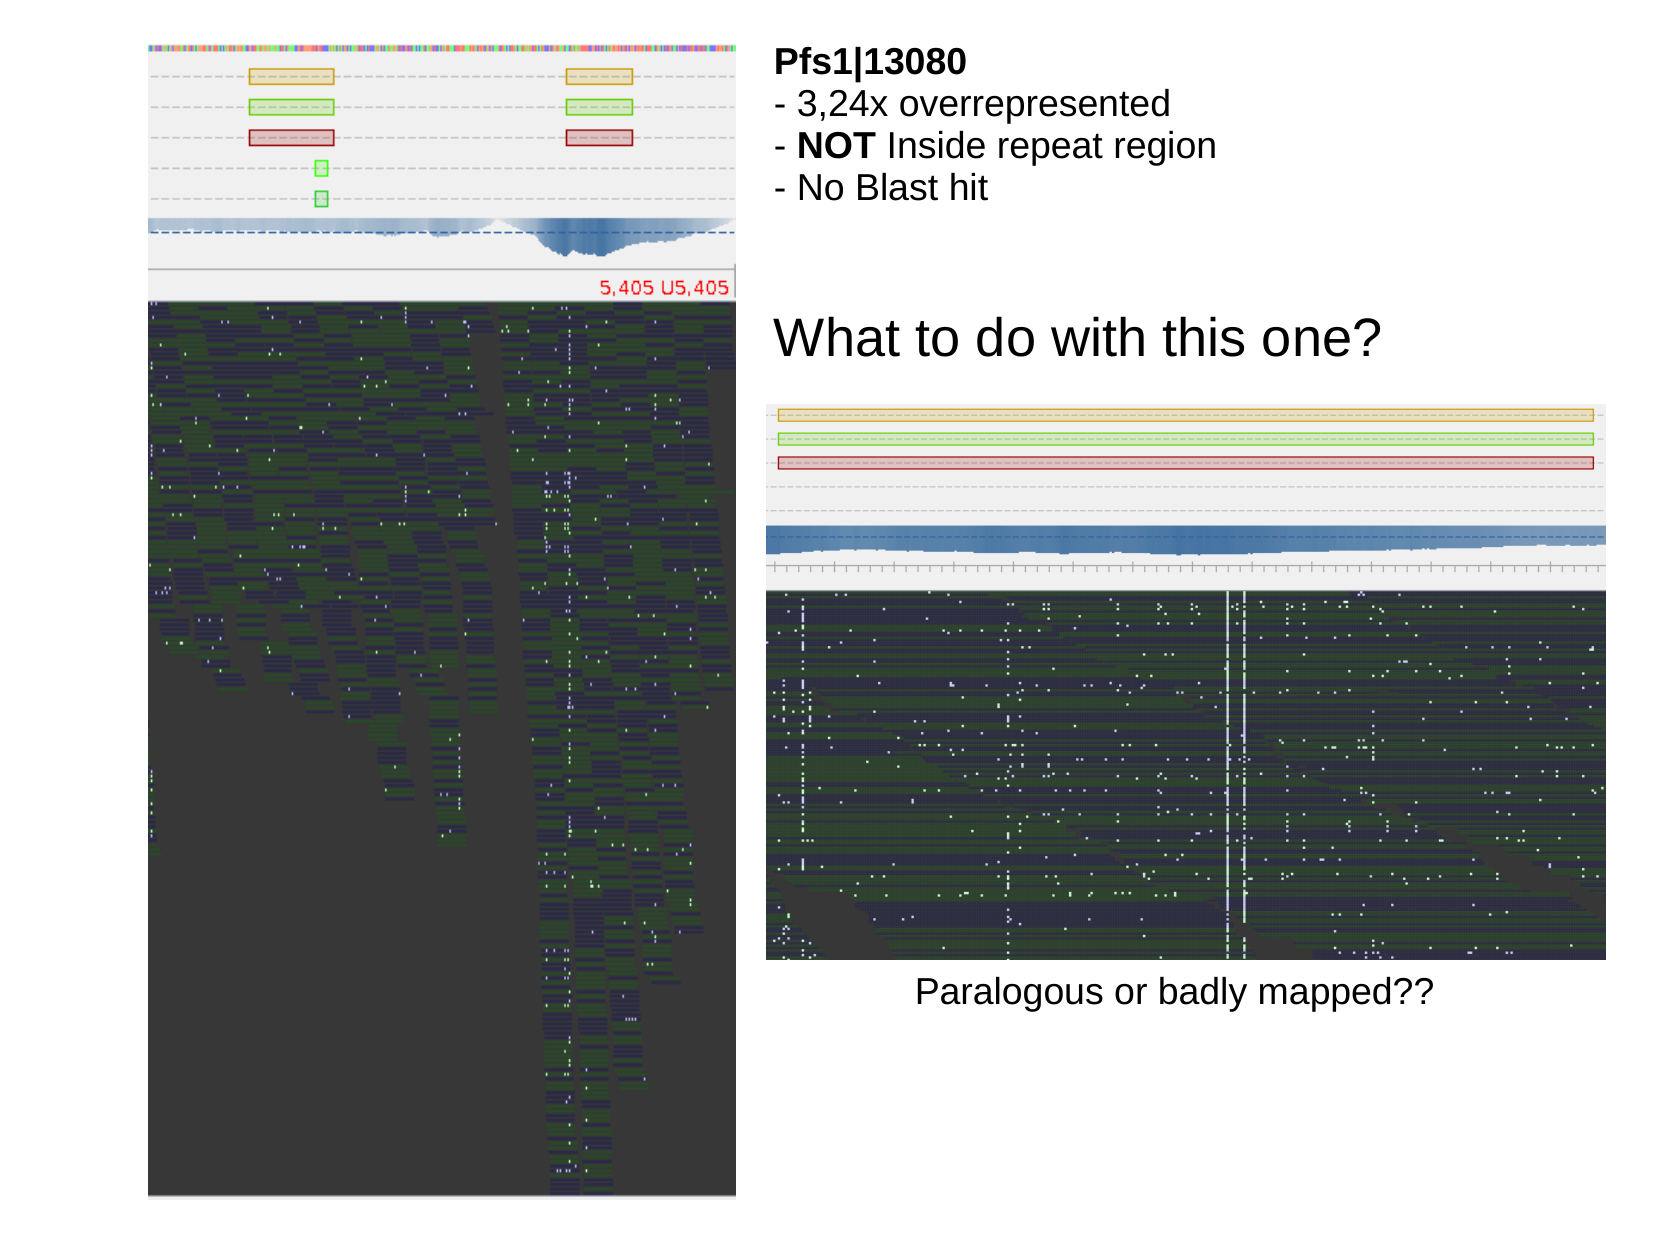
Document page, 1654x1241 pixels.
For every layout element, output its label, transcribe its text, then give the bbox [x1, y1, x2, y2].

picture [148, 44, 736, 1201]
picture [766, 404, 1606, 961]
text_box Paralogous or badly mapped?? [900, 963, 1471, 1021]
text_box What to do with this one? [759, 299, 1495, 376]
text_box Pfs1|13080 - 3,24x overrepresented - NOT Inside repeat region - No Blast hit [759, 33, 1411, 299]
